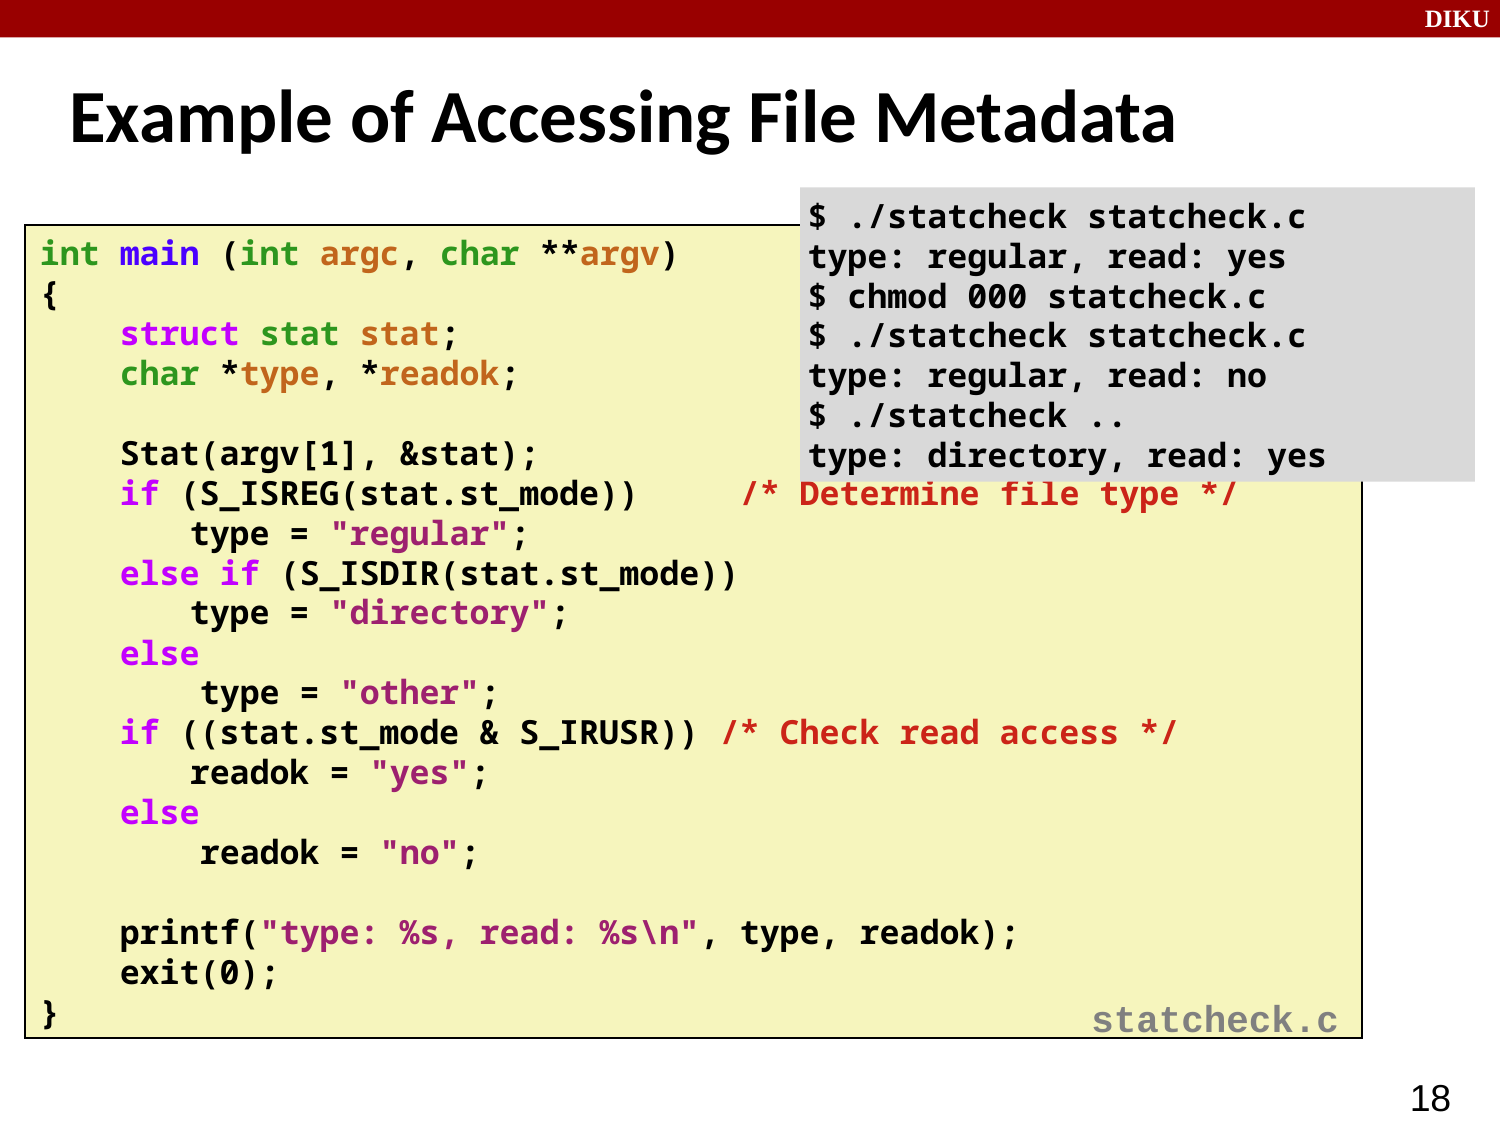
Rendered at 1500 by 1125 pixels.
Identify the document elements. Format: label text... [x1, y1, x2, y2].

text_box $ ./statcheck statcheck.c type: regular, read: yes $ chmod 000 statcheck.c $ ./statcheck statcheck.c type: regular, read: no $ ./statcheck .. type: directory, read: yes [800, 187, 1475, 482]
text_box Example of Accessing File Metadata [54, 49, 1300, 175]
text_box int main (int argc, char **argv) { struct stat stat; char *type, *readok; Stat(argv[1], &stat); if (S_ISREG(stat.st_mode)) /* Determine file type */ type = "regular"; else if (S_ISDIR(stat.st_mode)) type = "directory"; else type = "other"; if ((stat.st_mode & S_IRUSR)) /* Check read access */ readok = "yes"; else readok = "no"; printf("type: %s, read: %s\n", type, readok); exit(0); } [24, 224, 1363, 1039]
text_box statcheck.c [1076, 987, 1354, 1048]
